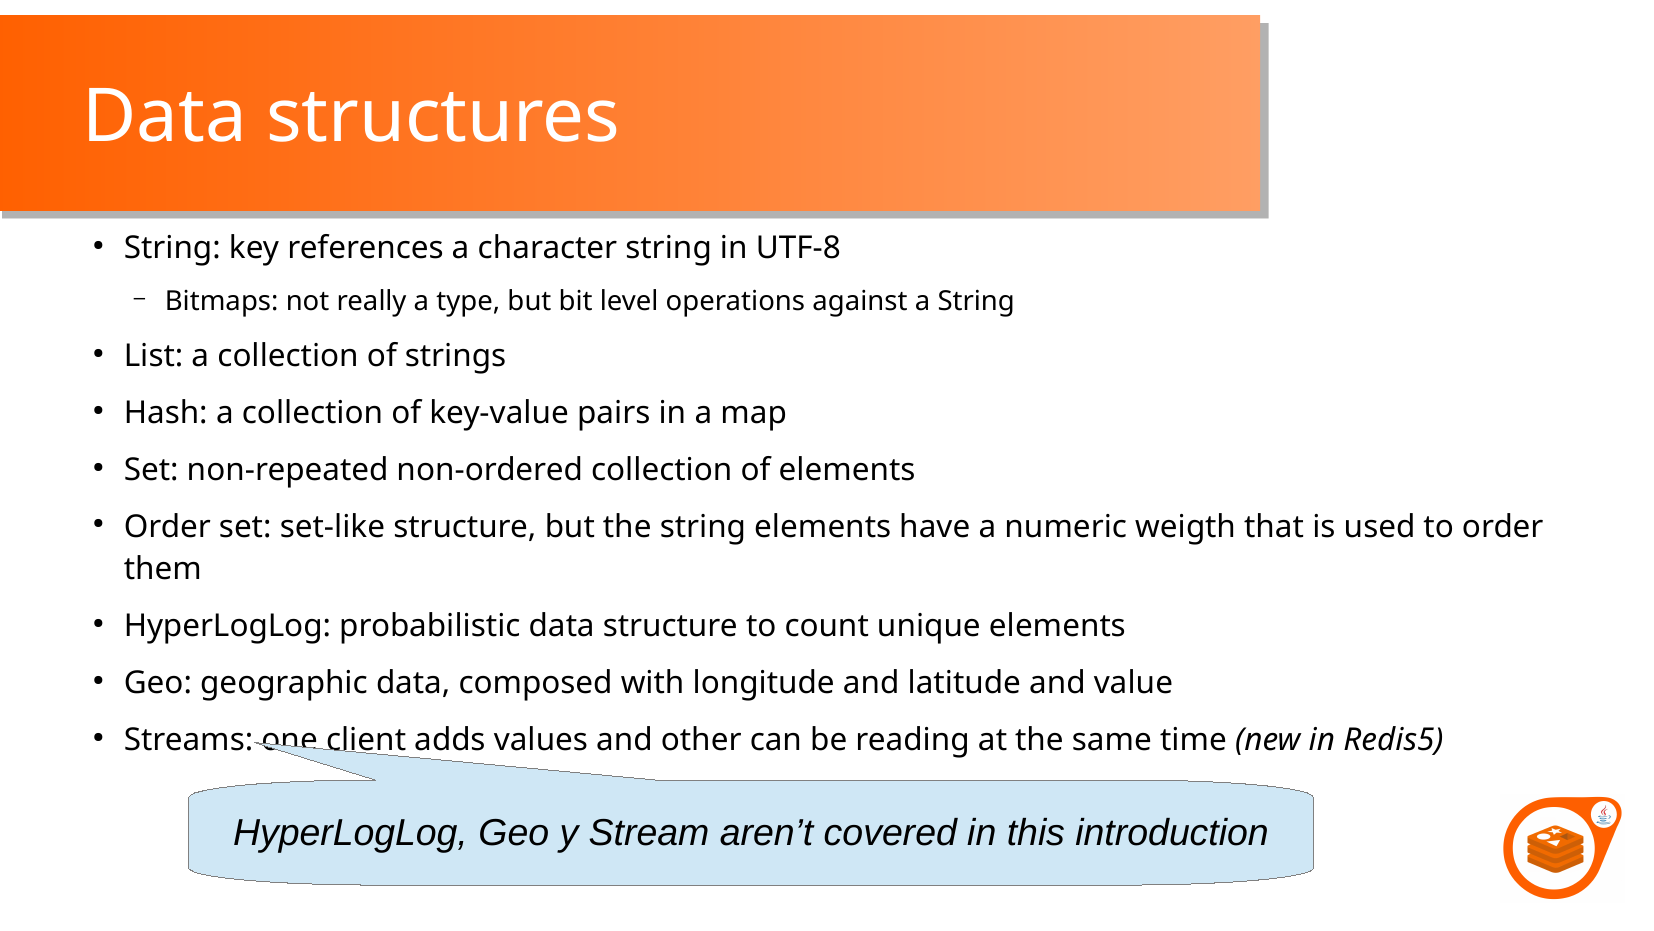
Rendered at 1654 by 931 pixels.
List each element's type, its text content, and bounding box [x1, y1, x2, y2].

picture [1500, 794, 1625, 903]
list String: key references a character string in UTF-8 Bitmaps: not really a type, but bit level operations against a String List: a collection of strings Hash: a collection of key-value pairs in a map Set: non-repeated non-ordered collection of elements Order set: set-like structure, but the string elements have a numeric weigth that is used to order them HyperLogLog: probabilistic data structure to count unique elements Geo: geographic data, composed with longitude and latitude and value Streams: one client adds values and other can be reading at the same time (new in Redis5) [82, 224, 1571, 764]
text_box HyperLogLog, Geo y Stream aren’t covered in this introduction [188, 742, 1314, 886]
title Data structures [82, 35, 1235, 189]
